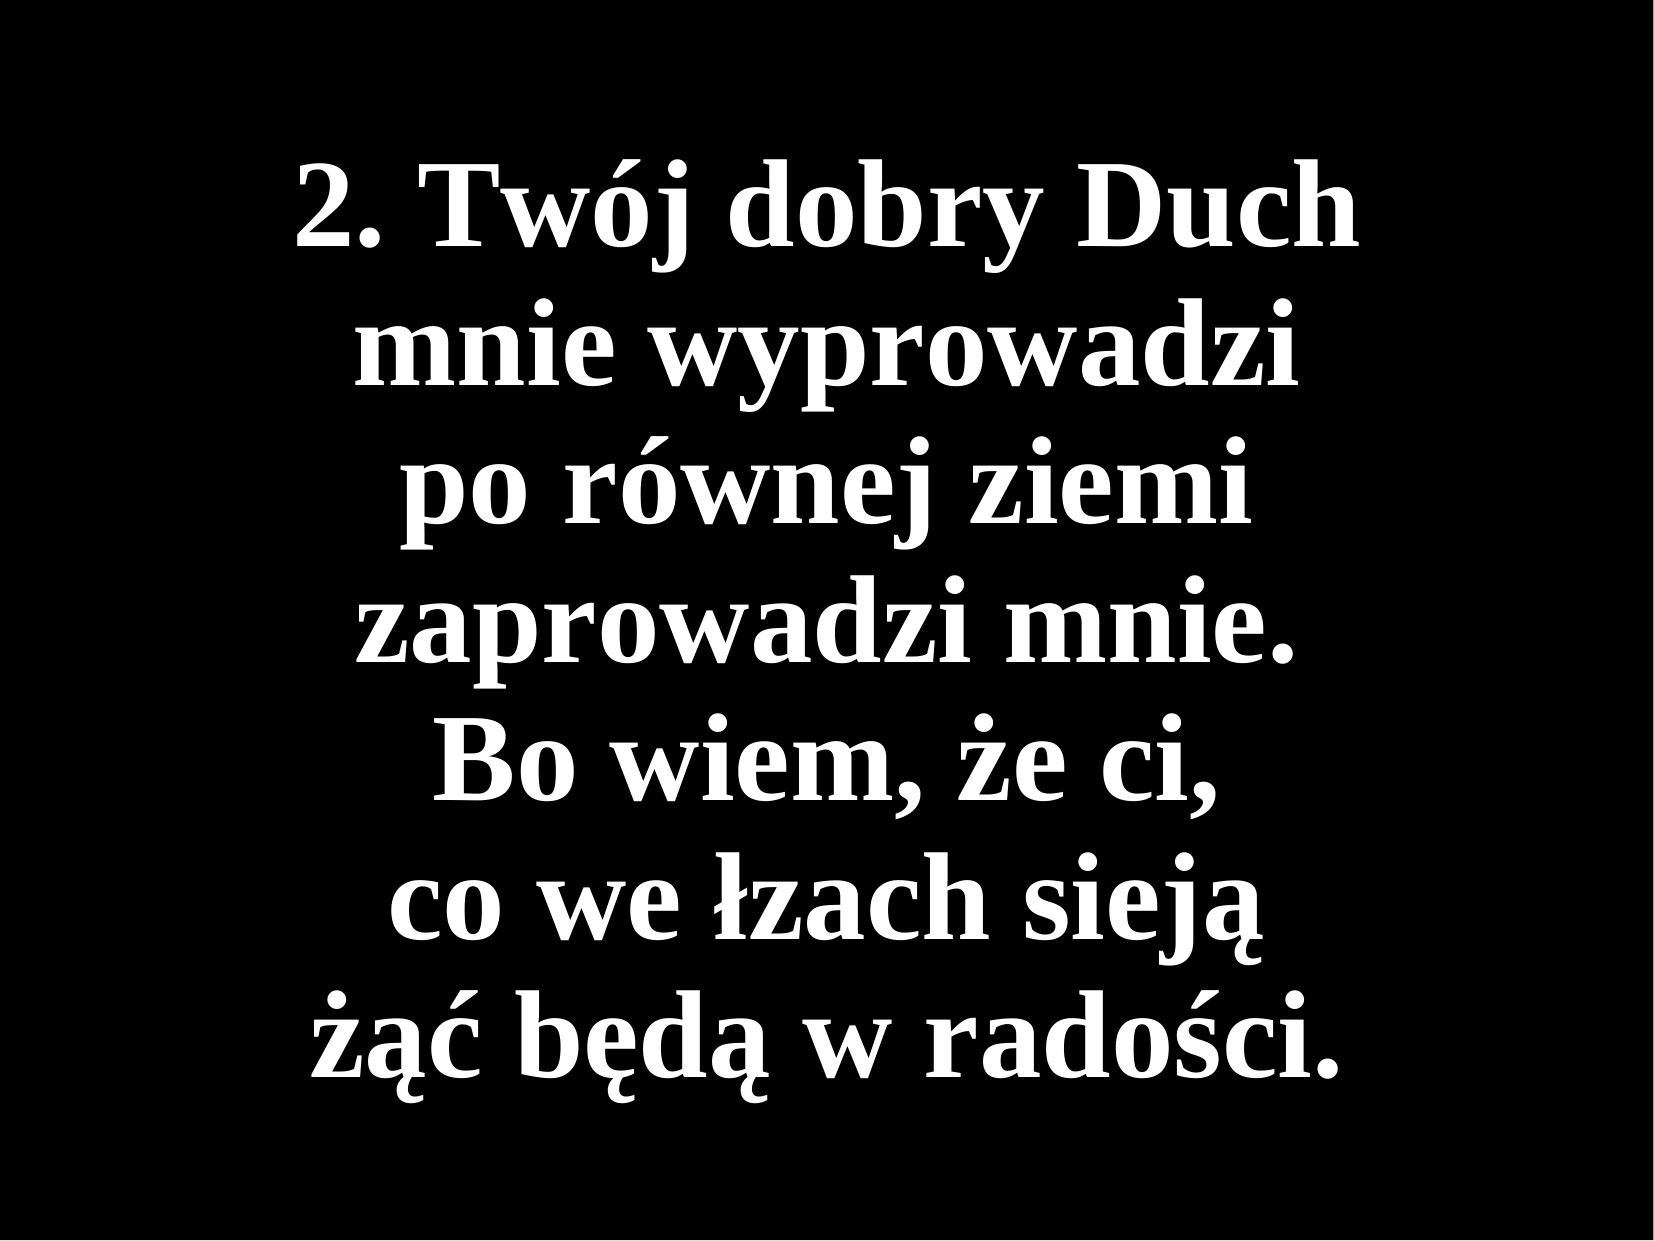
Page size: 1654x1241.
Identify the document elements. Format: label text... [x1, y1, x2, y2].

title 2. Twój dobry Duch mnie wyprowadzi po równej ziemi zaprowadzi mnie. Bo wiem, że ci, co we łzach sieją żąć będą w radości. [0, 0, 1654, 1241]
